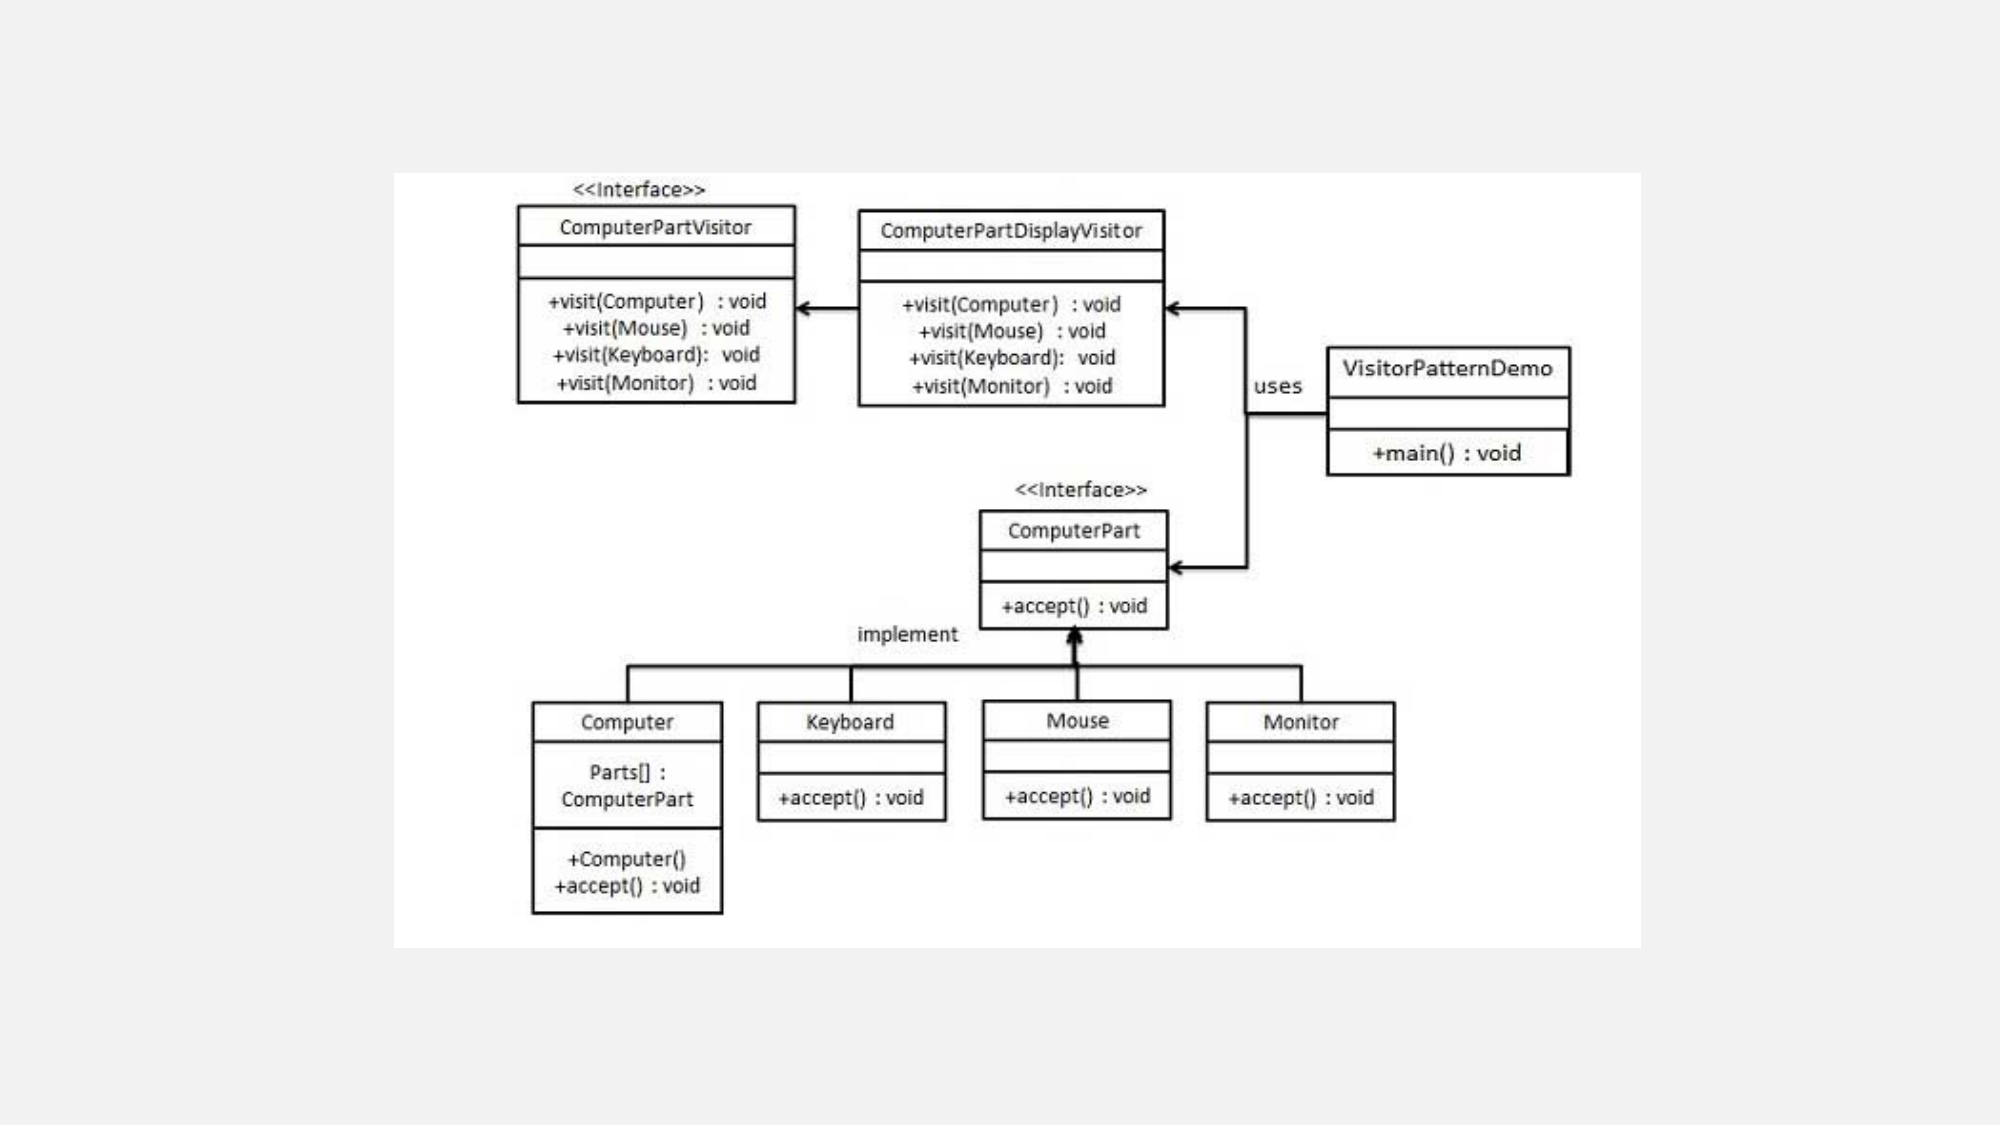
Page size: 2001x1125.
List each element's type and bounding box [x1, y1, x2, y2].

picture [394, 173, 1641, 948]
